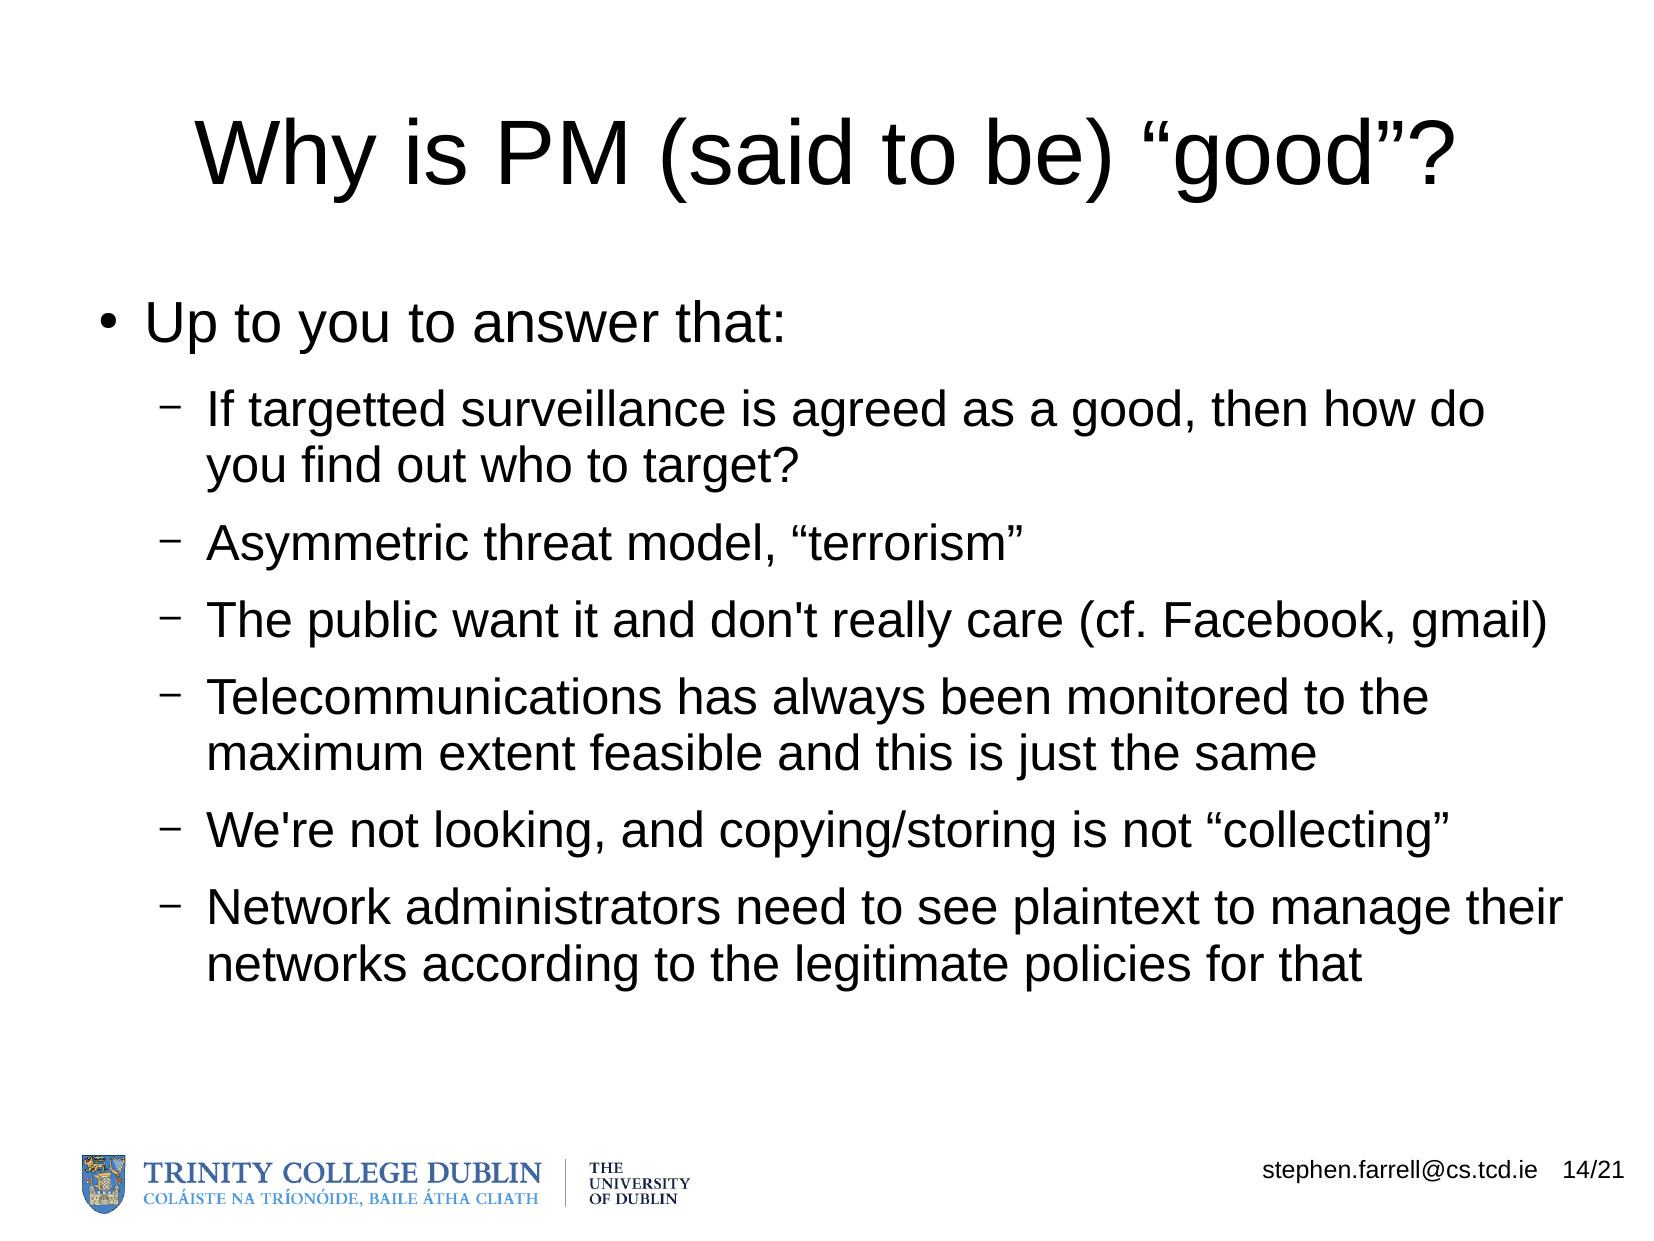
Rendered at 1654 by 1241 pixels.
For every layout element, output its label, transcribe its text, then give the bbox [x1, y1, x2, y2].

list Up to you to answer that: If targetted surveillance is agreed as a good, then how do you find out who to target? Asymmetric threat model, “terrorism” The public want it and don't really care (cf. Facebook, gmail) Telecommunications has always been monitored to the maximum extent feasible and this is just the same We're not looking, and copying/storing is not “collecting” Network administrators need to see plaintext to manage their networks according to the legitimate policies for that [82, 290, 1571, 1010]
picture [82, 1155, 694, 1214]
title Why is PM (said to be) “good”? [82, 49, 1571, 257]
